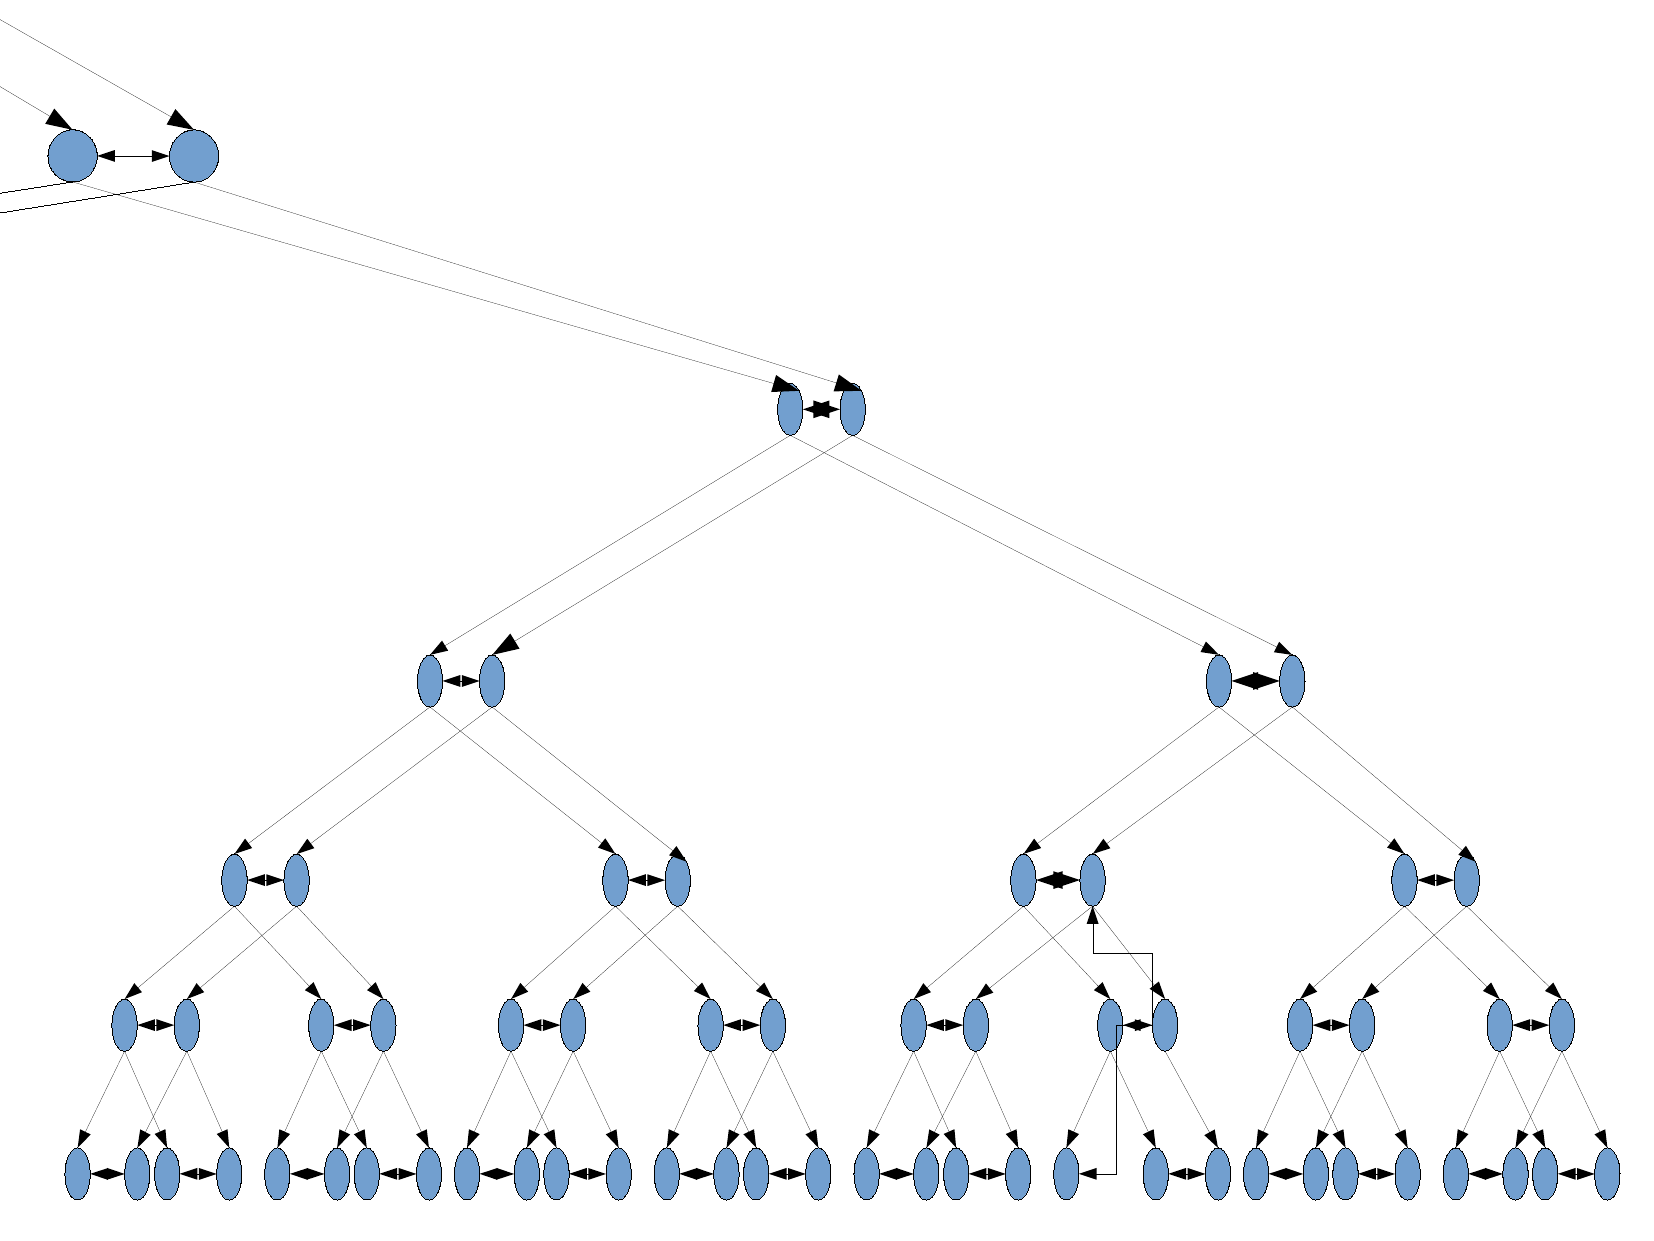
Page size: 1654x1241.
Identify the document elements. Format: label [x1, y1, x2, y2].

text_box [514, 1148, 540, 1201]
text_box [1287, 999, 1313, 1051]
text_box [963, 999, 989, 1052]
text_box [111, 999, 138, 1052]
text_box [174, 999, 200, 1052]
text_box [665, 857, 691, 906]
text_box [216, 1147, 242, 1201]
text_box [479, 654, 505, 707]
text_box [913, 1147, 939, 1201]
text_box [417, 655, 443, 707]
text_box [1532, 1148, 1558, 1200]
text_box [1279, 655, 1306, 707]
text_box [454, 1147, 480, 1200]
text_box [853, 1147, 880, 1200]
text_box [743, 1148, 769, 1200]
text_box [154, 1148, 180, 1200]
text_box [1395, 1147, 1421, 1201]
text_box [840, 391, 866, 435]
text_box [1243, 1147, 1269, 1200]
text_box [1594, 1147, 1621, 1201]
text_box [654, 1147, 680, 1200]
text_box [606, 1147, 632, 1201]
text_box [47, 129, 98, 182]
text_box [1443, 1148, 1469, 1200]
text_box [124, 1147, 150, 1201]
text_box [697, 999, 724, 1052]
text_box [1206, 655, 1232, 707]
text_box [1549, 999, 1575, 1051]
text_box [777, 391, 803, 435]
text_box [354, 1147, 380, 1200]
text_box [560, 999, 586, 1052]
text_box [543, 1147, 570, 1200]
text_box [169, 129, 219, 182]
text_box [1487, 999, 1513, 1052]
text_box [1053, 1147, 1079, 1200]
text_box [602, 854, 629, 906]
text_box [790, 383, 799, 390]
text_box [1143, 1147, 1169, 1200]
text_box [308, 999, 334, 1052]
text_box [1097, 999, 1123, 1052]
text_box [416, 1147, 442, 1201]
text_box [1349, 999, 1375, 1052]
text_box [1391, 854, 1418, 906]
text_box [900, 999, 927, 1052]
text_box [853, 383, 862, 390]
text_box [1152, 999, 1178, 1052]
text_box [1079, 854, 1106, 906]
text_box [264, 1147, 290, 1200]
text_box [1117, 1026, 1123, 1048]
text_box [498, 999, 524, 1051]
text_box [805, 1147, 831, 1201]
text_box [1502, 1147, 1529, 1201]
text_box [64, 1147, 91, 1200]
text_box [1303, 1148, 1329, 1201]
text_box [1454, 857, 1480, 906]
text_box [943, 1148, 969, 1200]
text_box [370, 999, 397, 1052]
text_box [760, 999, 786, 1051]
text_box [324, 1147, 350, 1201]
text_box [1332, 1147, 1359, 1200]
text_box [1010, 854, 1037, 906]
text_box [221, 854, 248, 906]
text_box [1005, 1148, 1031, 1201]
text_box [1205, 1148, 1231, 1201]
text_box [713, 1147, 740, 1201]
text_box [283, 854, 310, 906]
